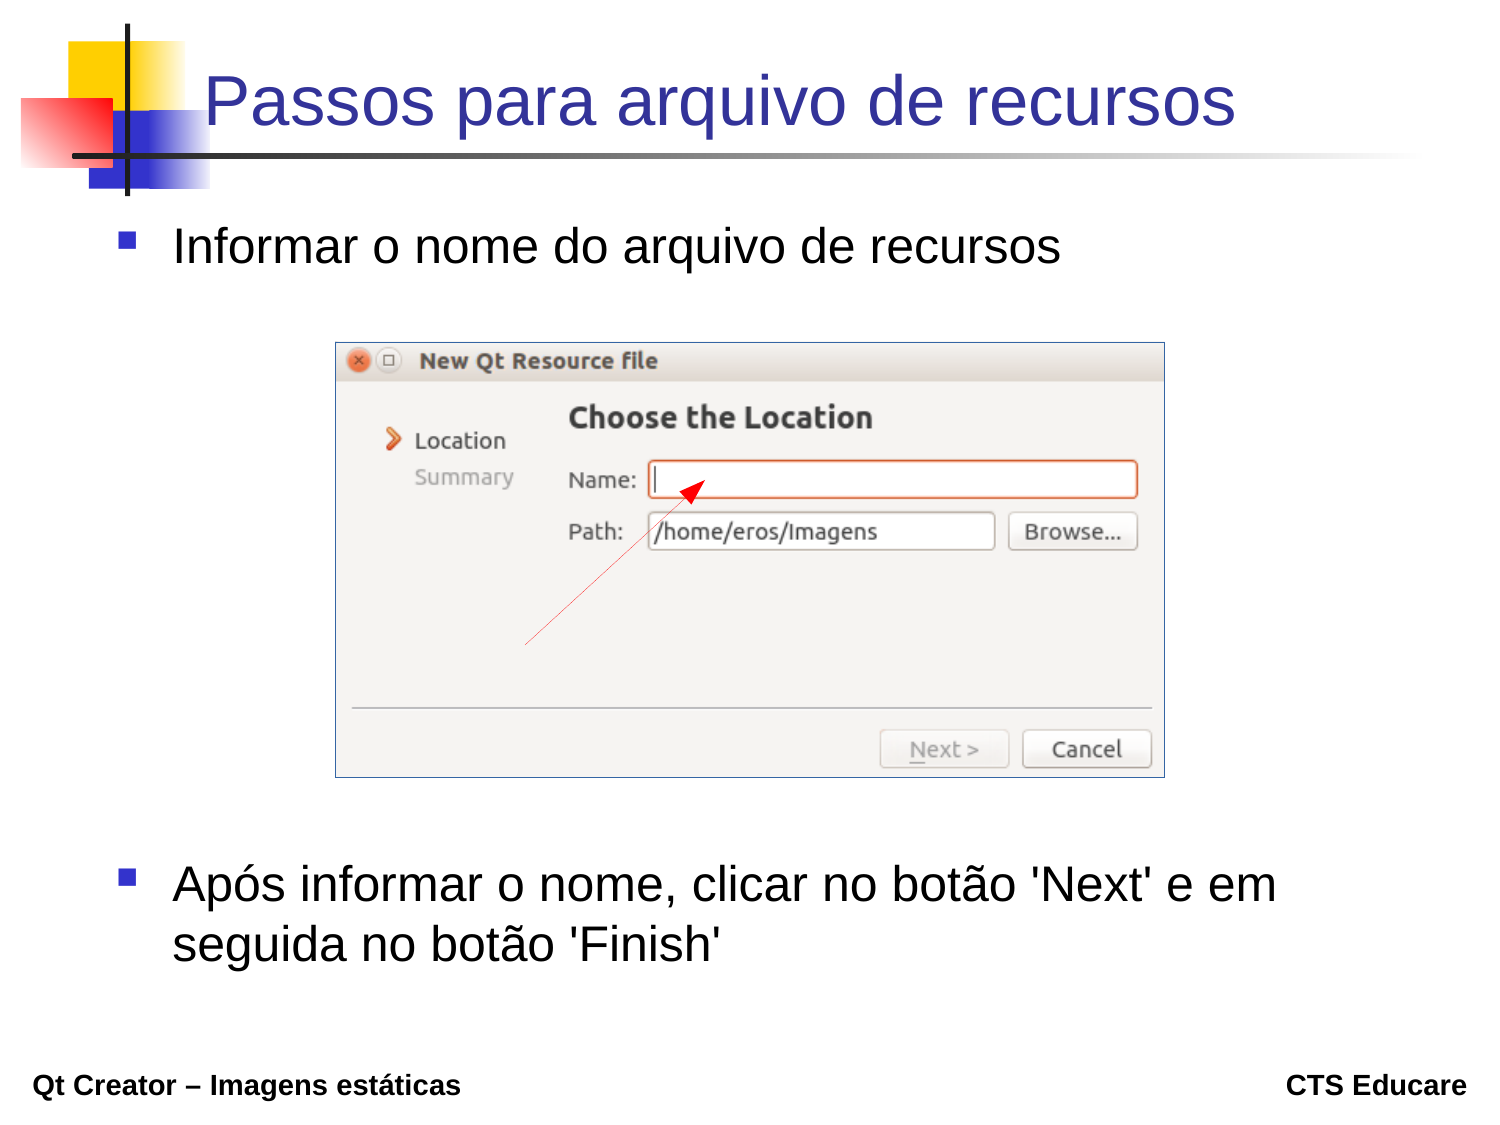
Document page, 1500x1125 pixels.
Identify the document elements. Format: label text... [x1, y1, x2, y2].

title Passos para arquivo de recursos [188, 46, 1468, 149]
list Após informar o nome, clicar no botão 'Next' e em seguida no botão 'Finish' [101, 844, 1447, 998]
picture [335, 361, 1165, 778]
list Informar o nome do arquivo de recursos [100, 206, 1447, 361]
